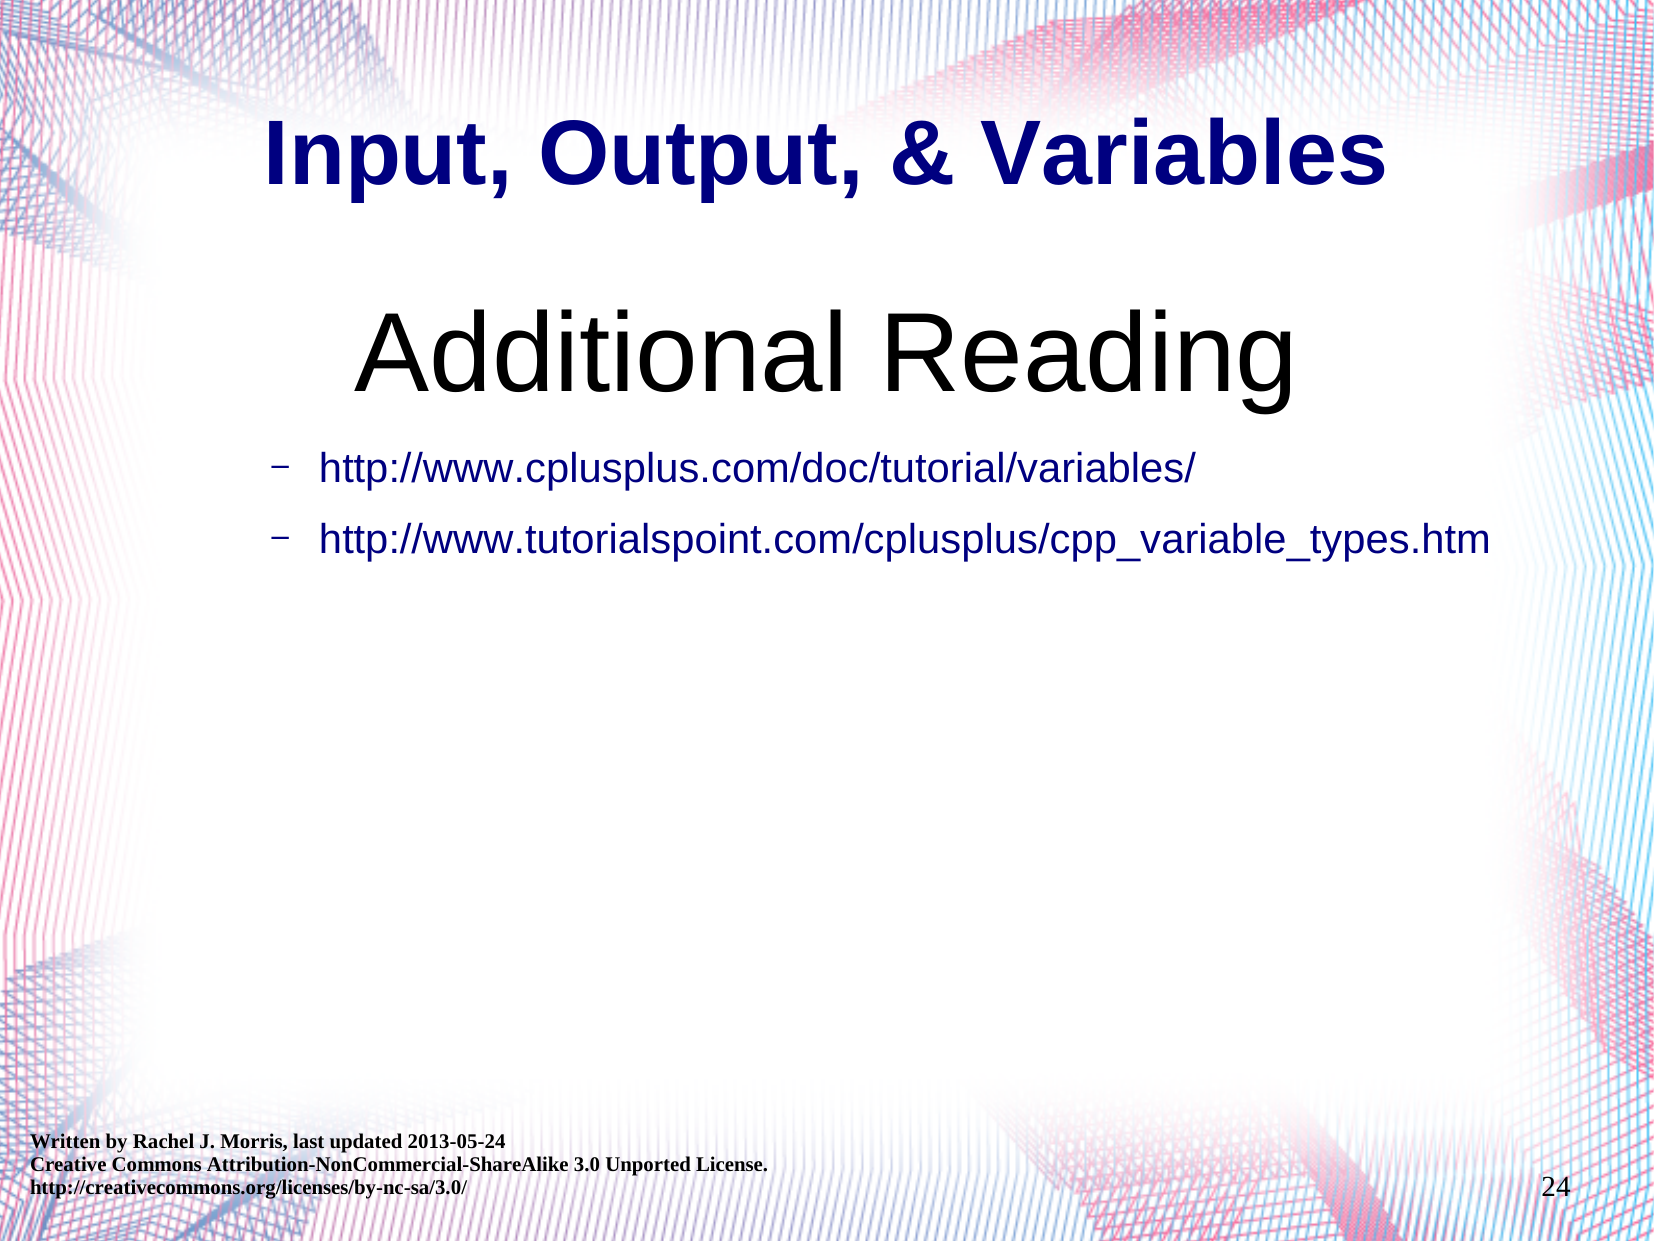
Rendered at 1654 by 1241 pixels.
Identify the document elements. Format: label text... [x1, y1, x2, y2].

list Additional Reading http://www.cplusplus.com/doc/tutorial/variables/ http://www.tutorialspoint.com/cplusplus/cpp_variable_types.htm [82, 290, 1571, 1010]
picture [0, 0, 1654, 1241]
title Input, Output, & Variables [82, 49, 1571, 257]
